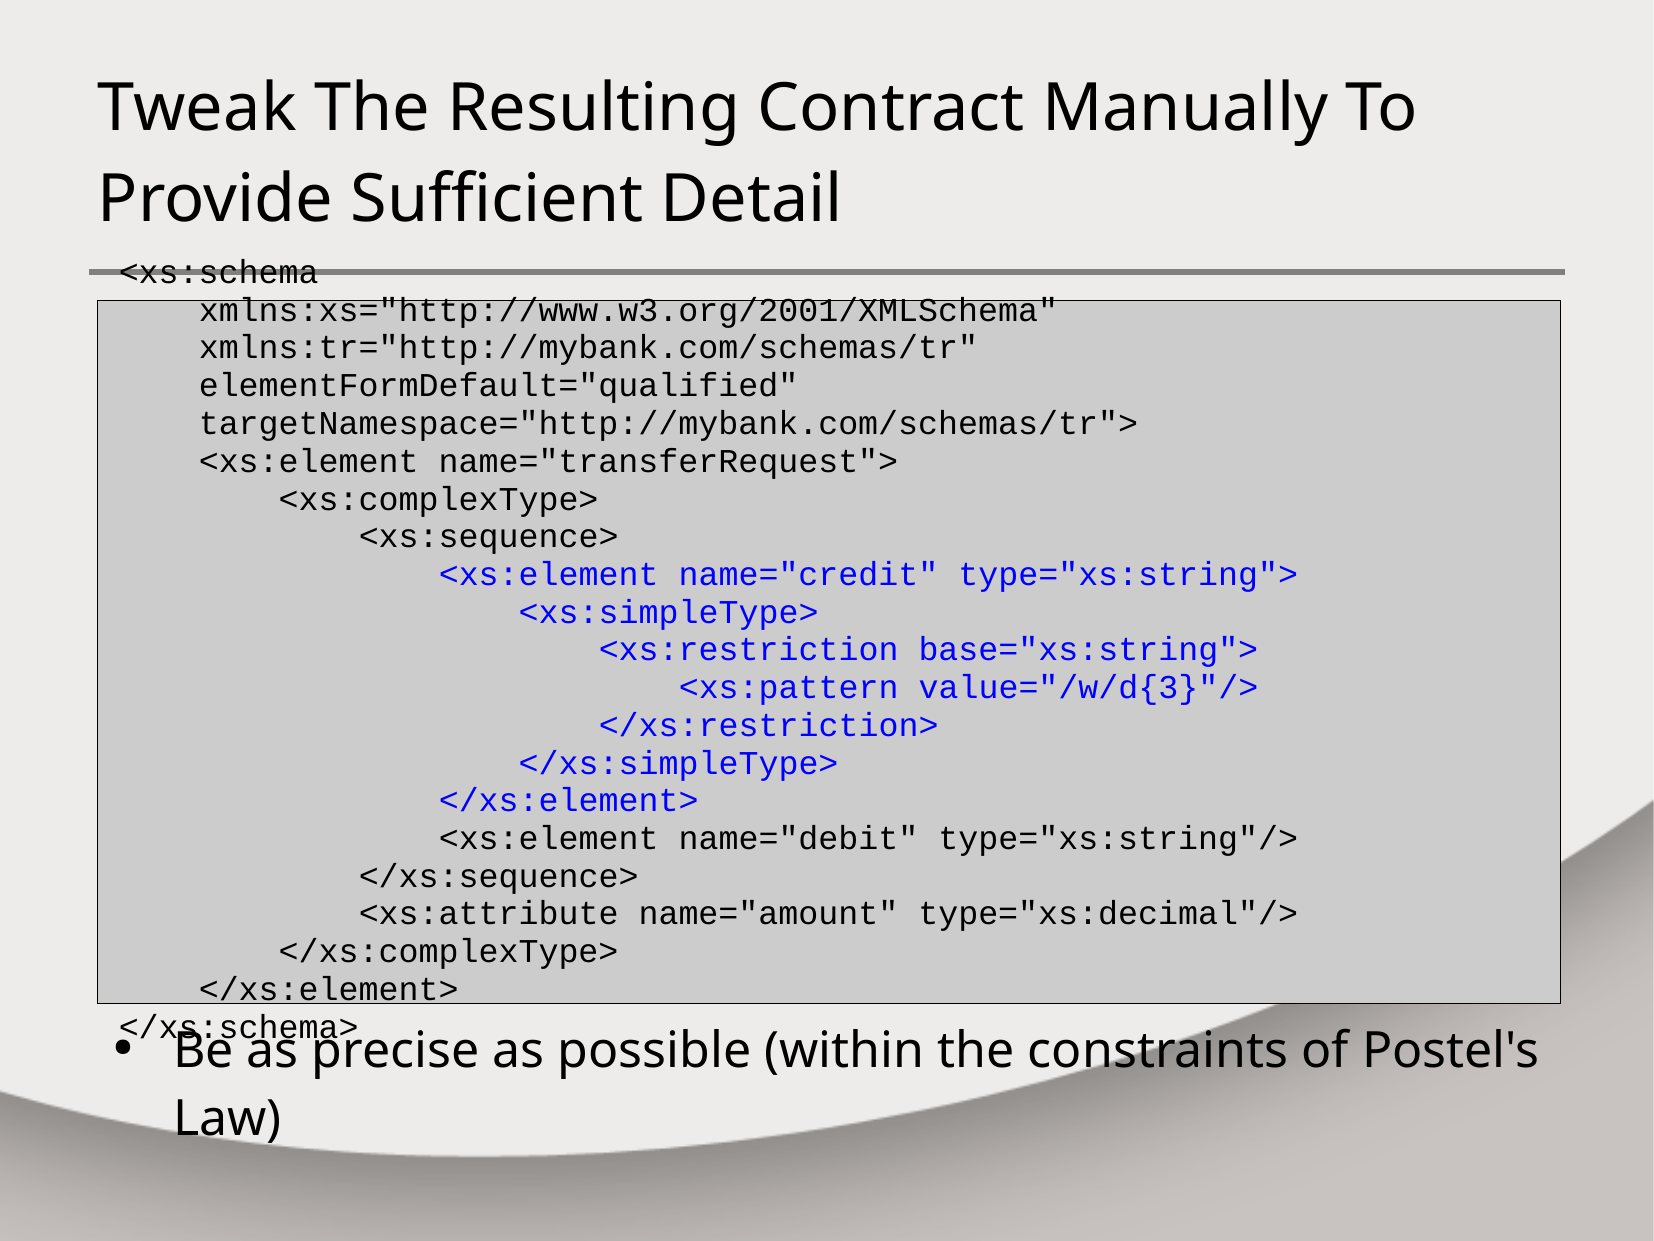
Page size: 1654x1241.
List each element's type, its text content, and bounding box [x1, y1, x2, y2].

text_box Be as precise as possible (within the constraints of Postel's Law) [98, 300, 1561, 1163]
picture [0, 0, 1654, 1241]
title Tweak The Resulting Contract Manually To Provide Sufficient Detail [97, 75, 1561, 226]
